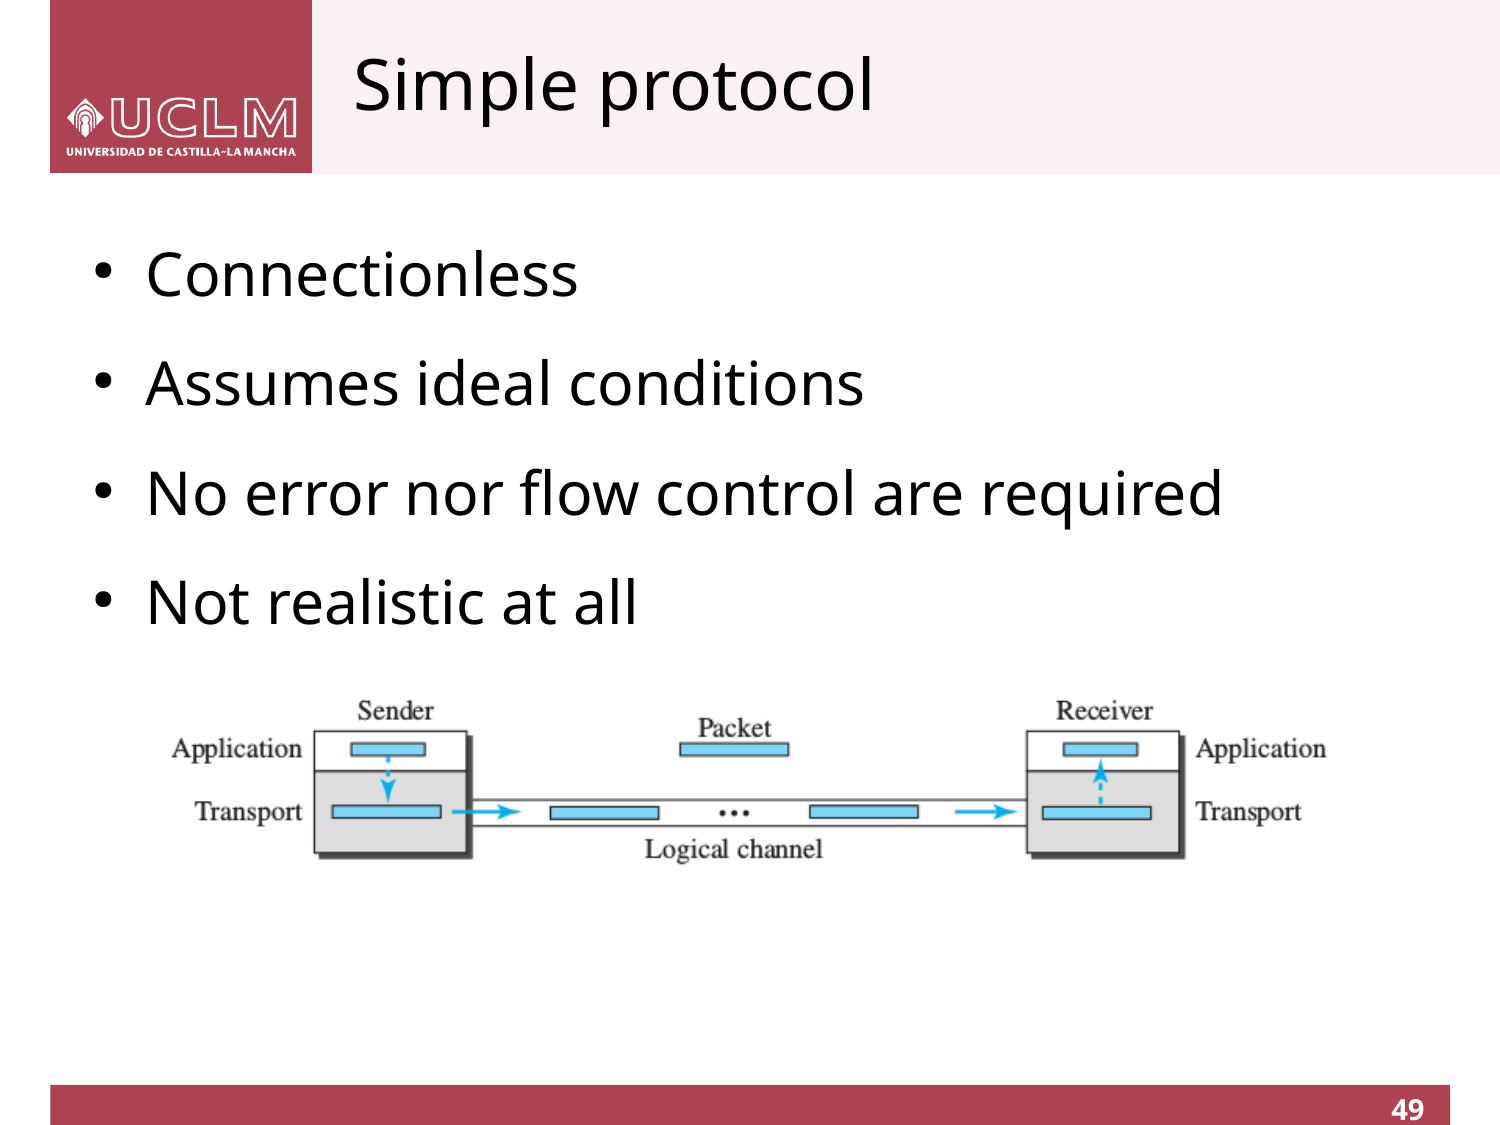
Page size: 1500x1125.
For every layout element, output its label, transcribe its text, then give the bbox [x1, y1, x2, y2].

title Simple protocol [353, 6, 1425, 168]
picture [170, 690, 1338, 874]
picture [50, 0, 312, 173]
list Connectionless Assumes ideal conditions No error nor flow control are required Not realistic at all [74, 231, 1425, 884]
